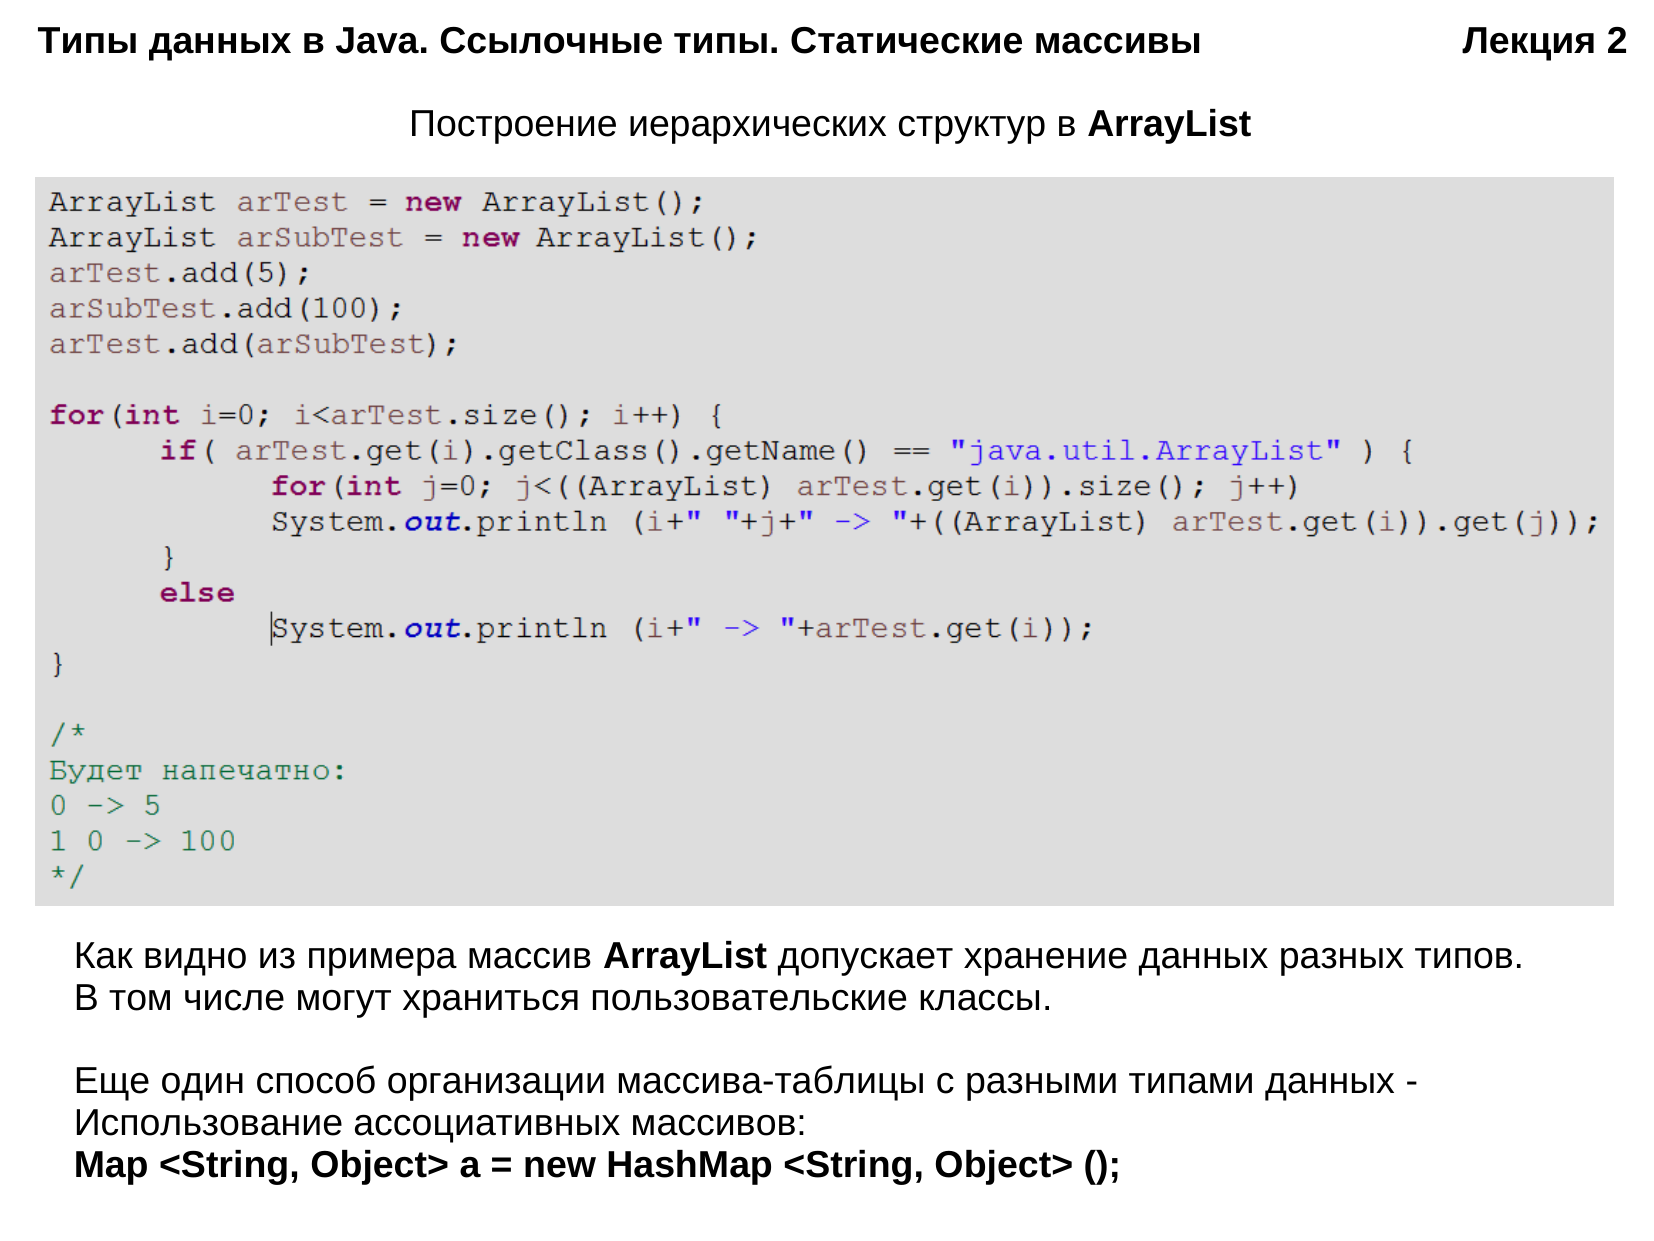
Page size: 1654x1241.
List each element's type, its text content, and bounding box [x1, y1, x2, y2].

text_box Как видно из примера массив ArrayList допускает хранение данных разных типов. В том числе могут храниться пользовательские классы. Еще один способ организации массива-таблицы с разными типами данных - Использование ассоциативных массивов: Map <String, Object> a = new HashMap <String, Object> (); [59, 927, 1538, 1217]
picture [35, 177, 1614, 906]
text_box Типы данных в Java. Ссылочные типы. Статические массивы Лекция 2 [35, 24, 1630, 96]
text_box Построение иерархических структур в ArrayList [394, 95, 1264, 153]
